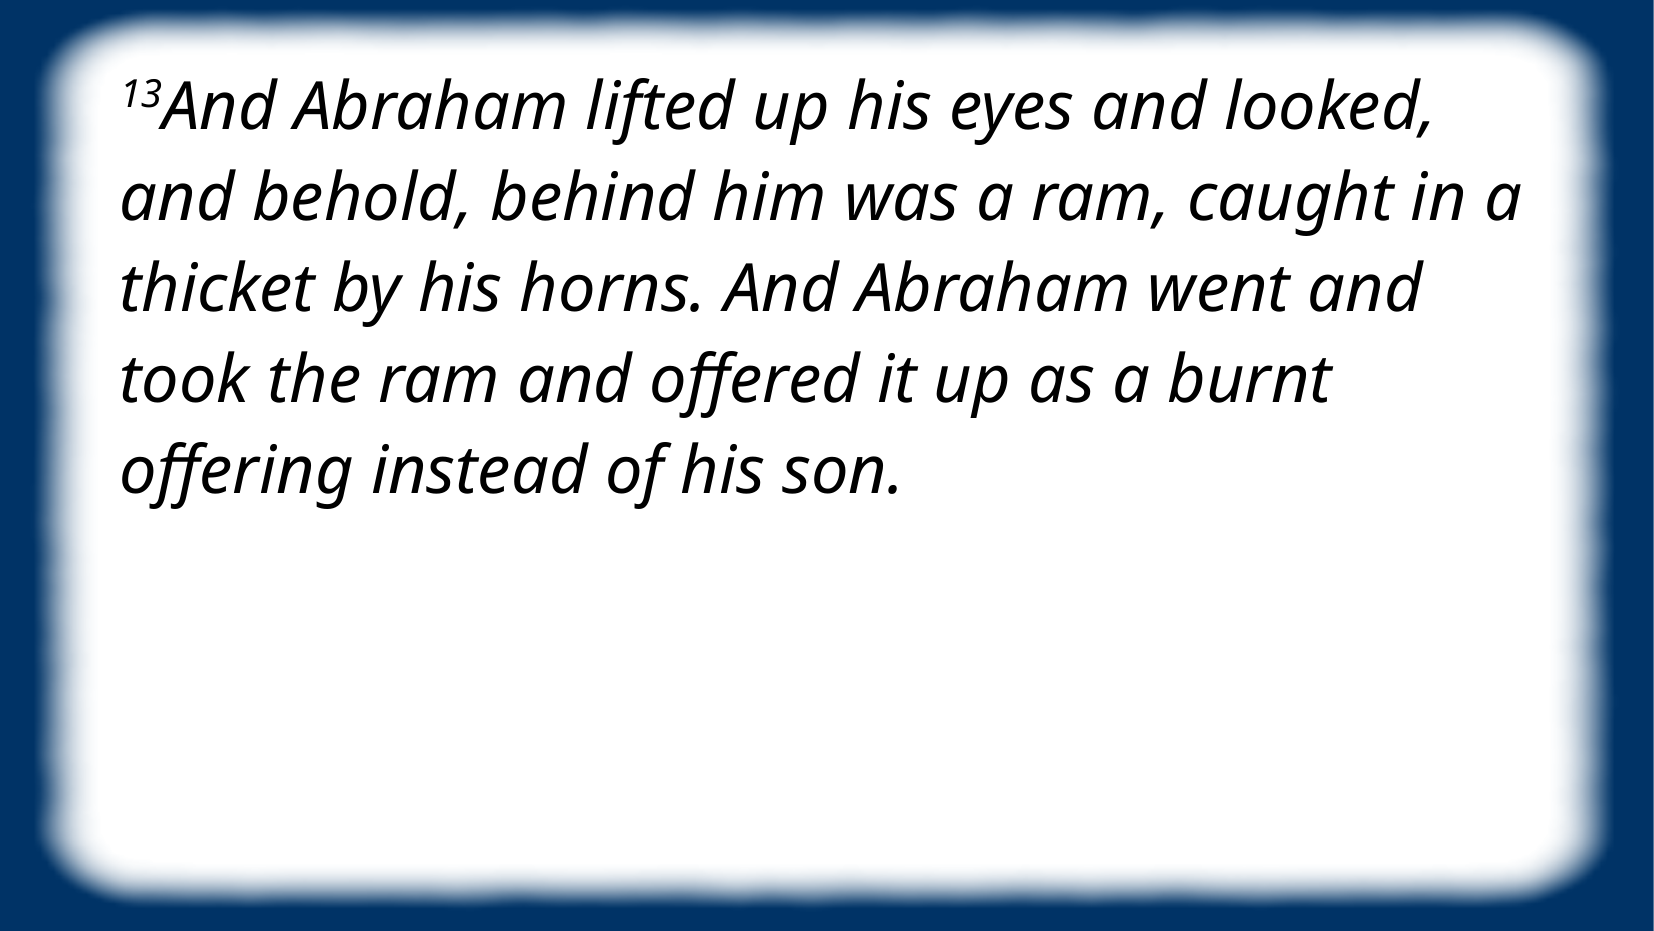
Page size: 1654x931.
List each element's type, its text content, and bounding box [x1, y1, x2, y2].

picture [0, 0, 1654, 931]
text_box 13And Abraham lifted up his eyes and looked, and behold, behind him was a ram, caught in a thicket by his horns. And Abraham went and took the ram and offered it up as a burnt offering instead of his son. [105, 51, 1561, 511]
